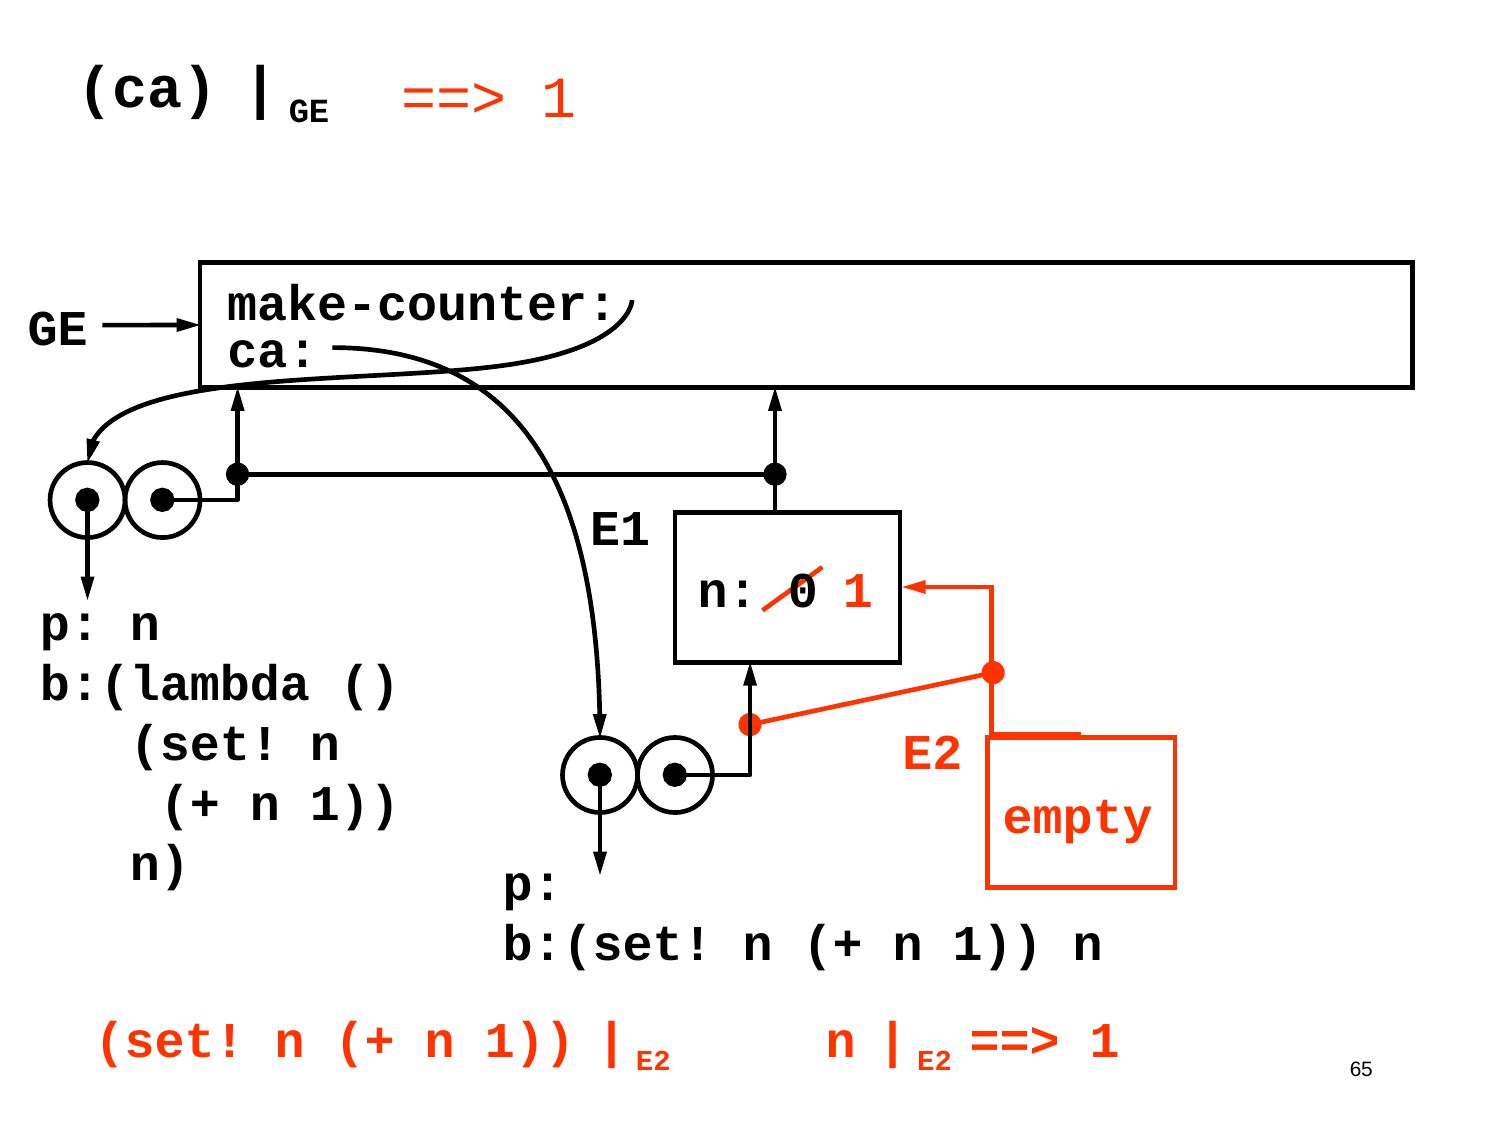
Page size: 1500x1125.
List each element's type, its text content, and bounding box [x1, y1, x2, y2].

text_box [152, 490, 172, 510]
text_box [77, 490, 98, 510]
text_box [665, 765, 685, 785]
text_box p: b:(set! n (+ n 1)) n [487, 842, 1118, 979]
text_box [590, 765, 610, 785]
text_box empty [987, 775, 1168, 852]
text_box ca: [212, 309, 333, 386]
text_box (set! n (+ n 1)) | E2 [79, 999, 716, 1084]
text_box E2 [887, 712, 978, 788]
text_box GE [12, 287, 103, 363]
text_box n | E2 ==> 1 [810, 999, 1165, 1084]
text_box n: 0 [682, 549, 833, 626]
text_box make-counter: [212, 262, 633, 338]
title (ca) | GE [62, 24, 376, 163]
text_box empty [1072, 811, 1082, 829]
text_box E1 [575, 487, 665, 563]
text_box 1 [833, 549, 888, 626]
text_box ==> 1 [386, 25, 700, 164]
text_box make-counter: [606, 310, 633, 338]
text_box E1 [575, 545, 580, 563]
text_box p: n b:(lambda () (set! n (+ n 1)) n) [24, 582, 415, 899]
